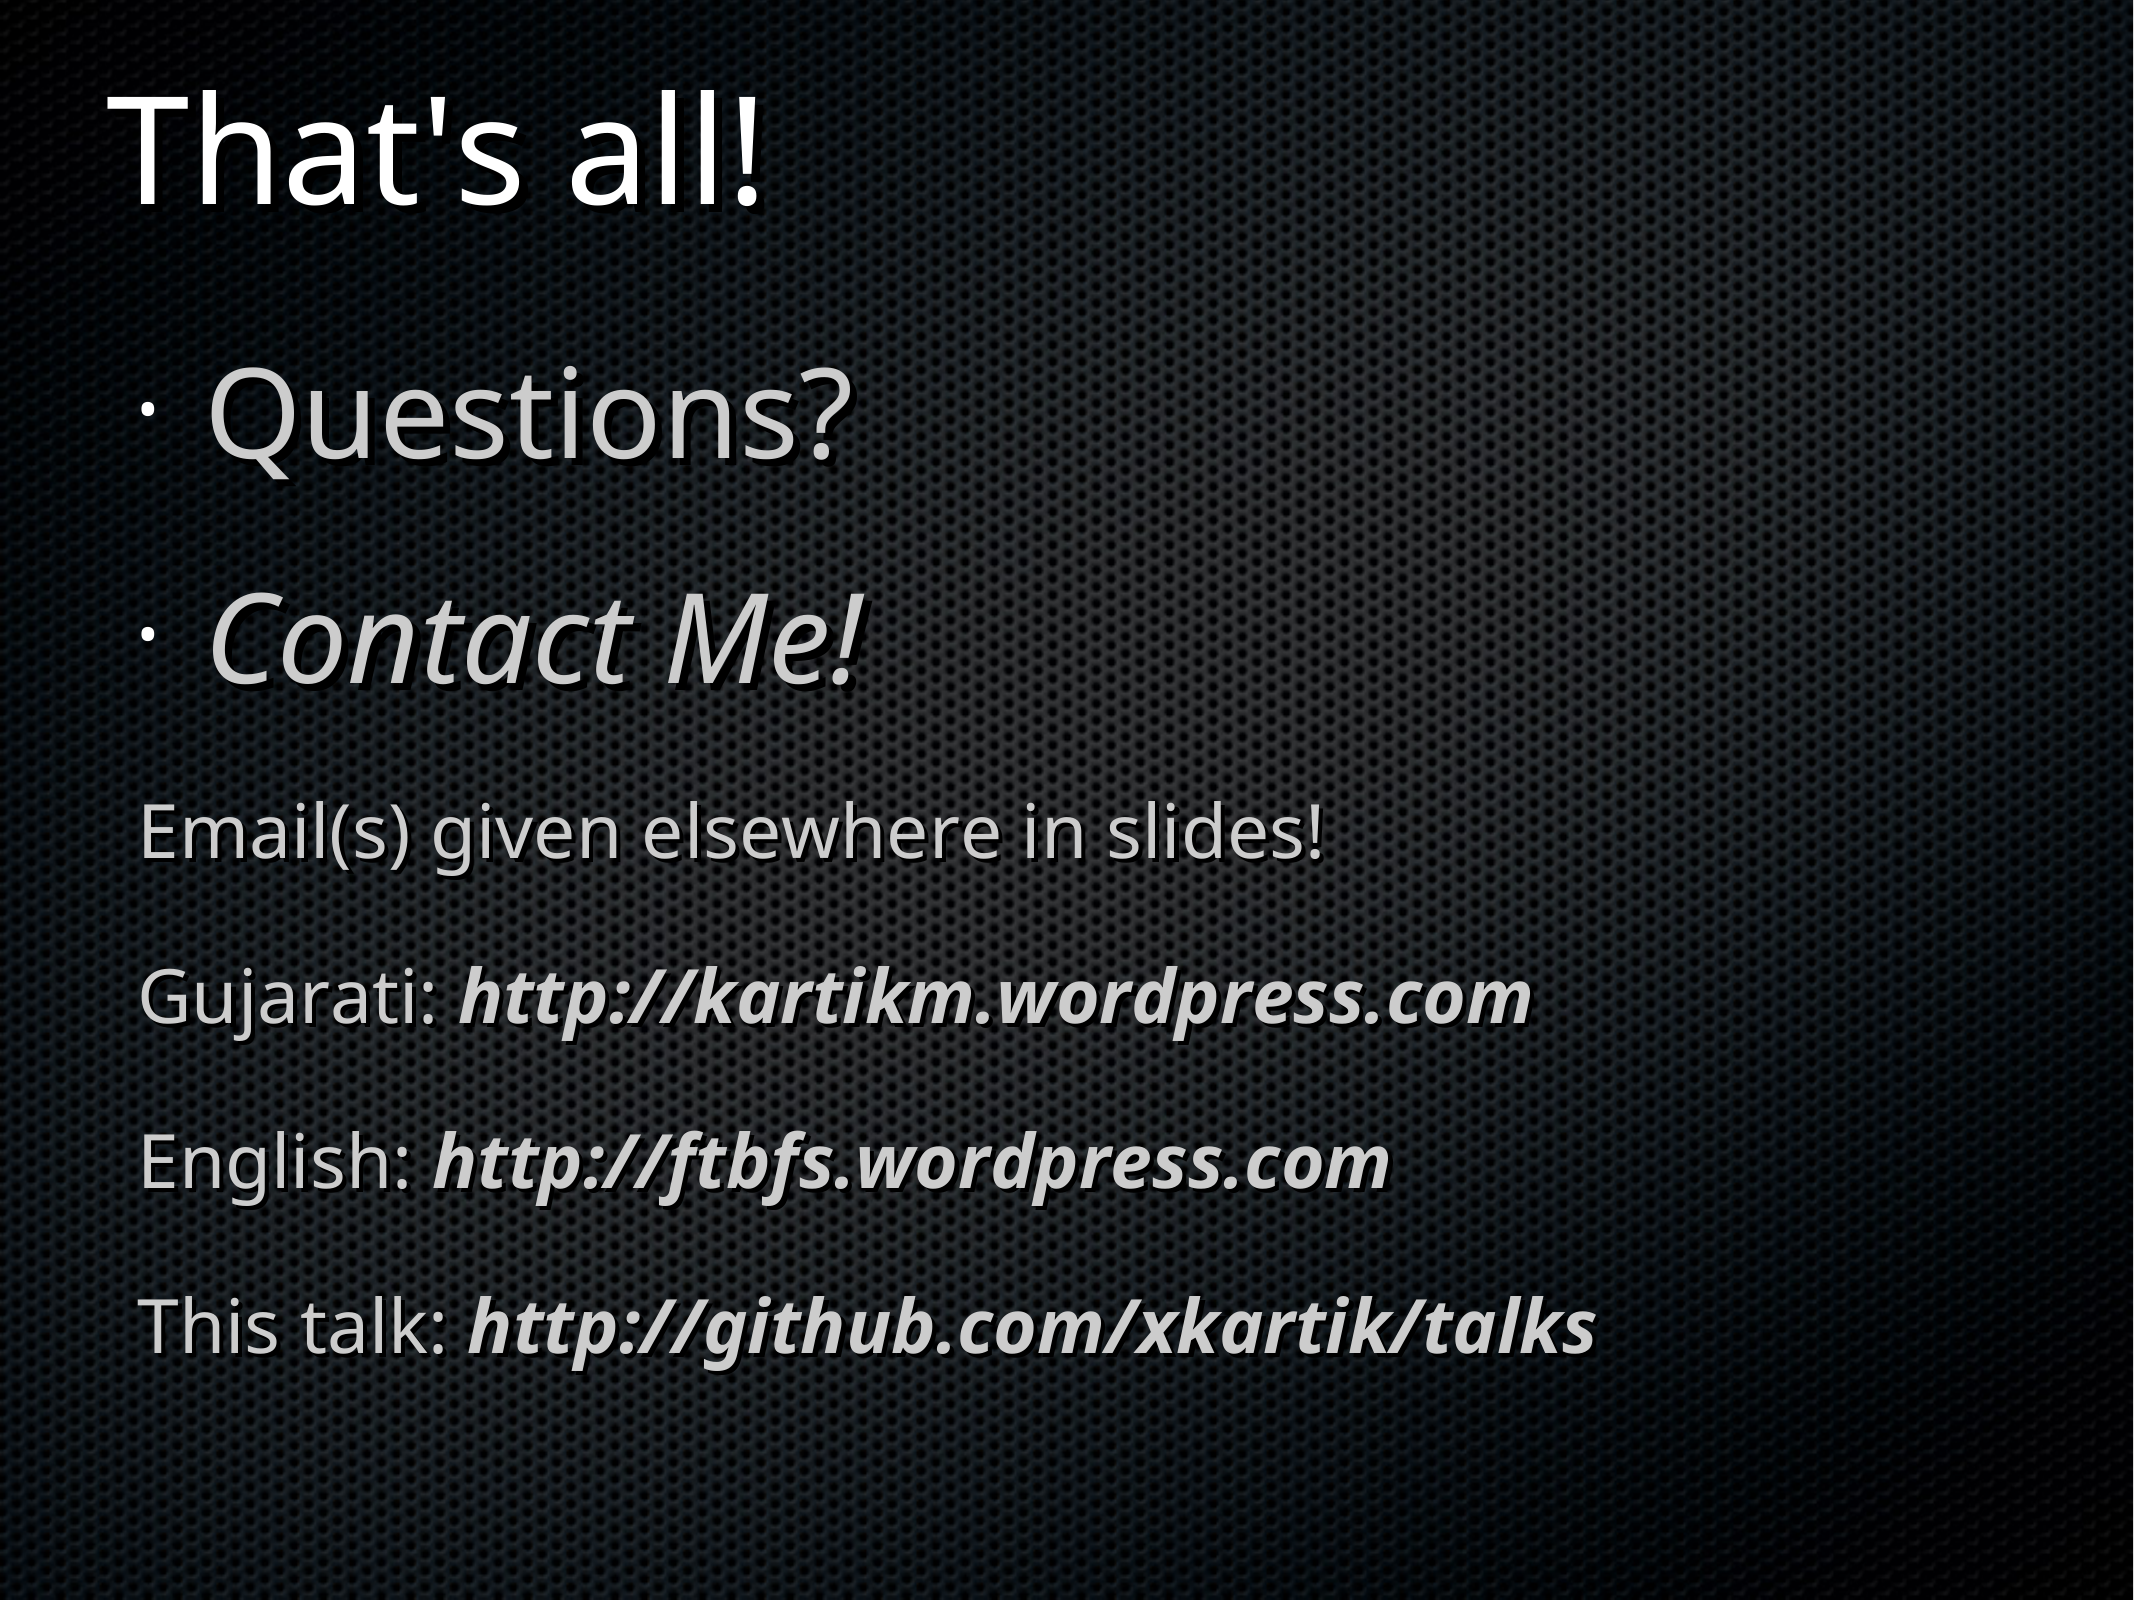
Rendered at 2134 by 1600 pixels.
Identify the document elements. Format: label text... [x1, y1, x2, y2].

title That's all! [106, 18, 2027, 271]
picture [0, 0, 2134, 1600]
list Questions? Contact Me! Email(s) given elsewhere in slides! Gujarati: http://kartikm.wordpress.com English: http://ftbfs.wordpress.com This talk: http://github.com/xkartik/talks [129, 325, 2005, 1476]
